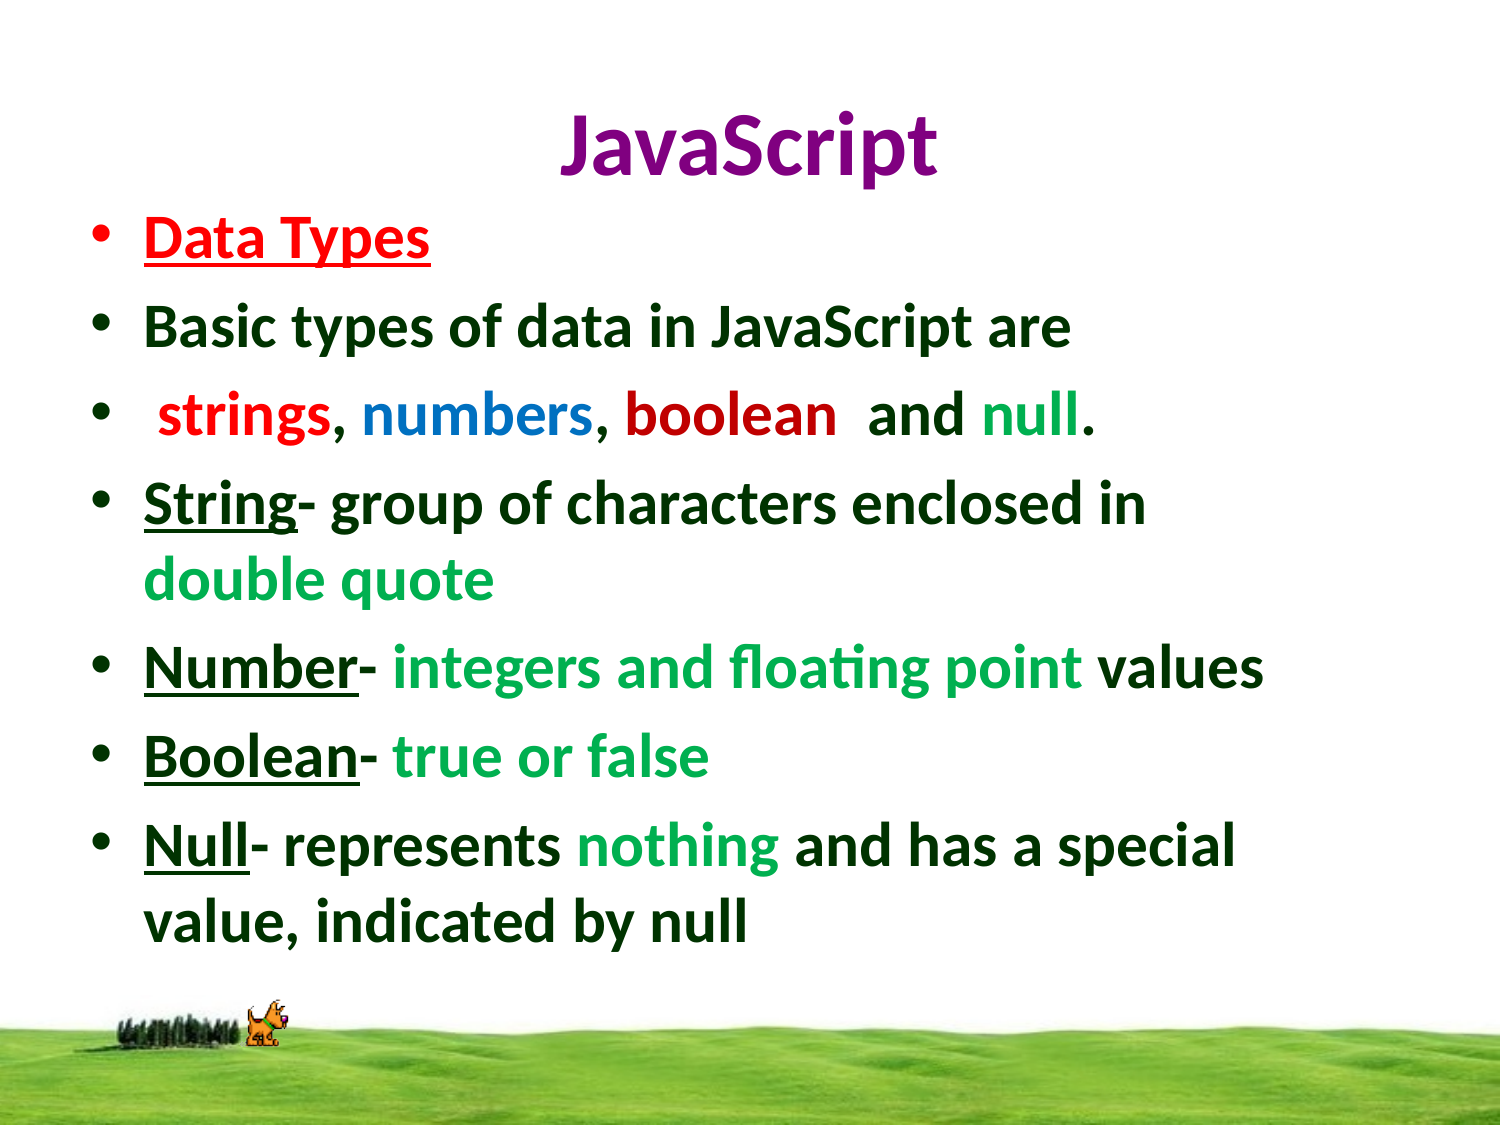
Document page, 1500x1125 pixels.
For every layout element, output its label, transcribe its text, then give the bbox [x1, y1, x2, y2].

picture [0, 995, 1500, 1125]
title JavaScript [75, 45, 1425, 233]
list Data Types Basic types of data in JavaScript are strings, numbers, boolean and null. String- group of characters enclosed in double quote Number- integers and floating point values Boolean- true or false Null- represents nothing and has a special value, indicated by null [75, 187, 1338, 975]
